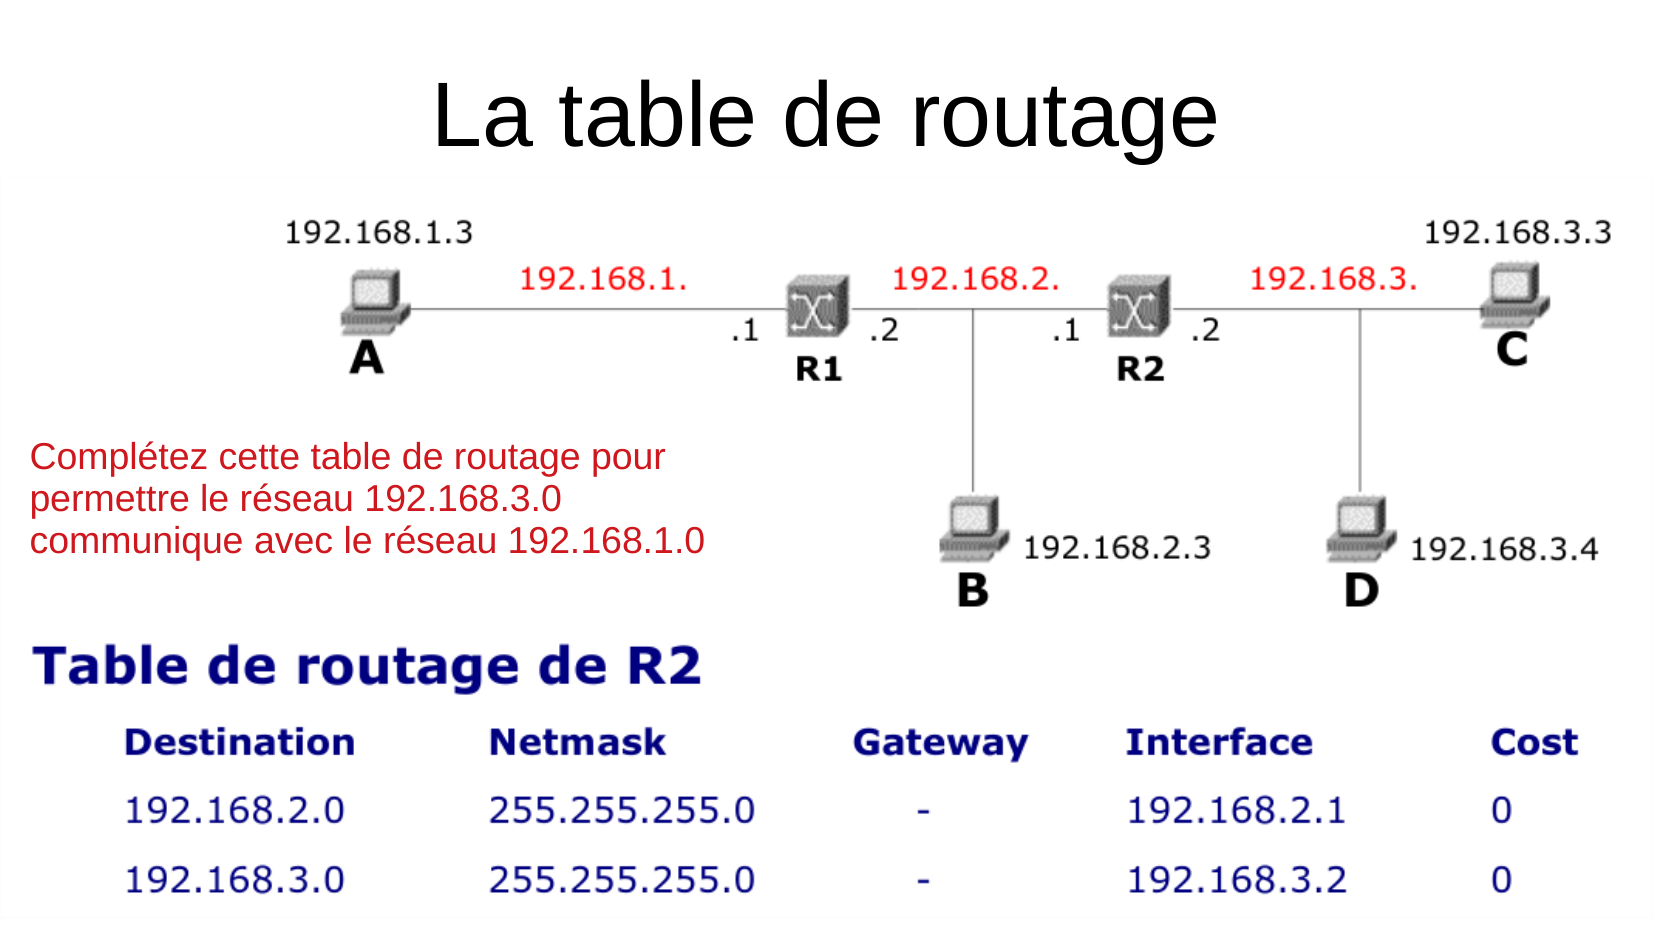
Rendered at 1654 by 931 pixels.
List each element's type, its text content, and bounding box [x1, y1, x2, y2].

picture [0, 177, 1654, 919]
title La table de routage [82, 37, 1571, 177]
text_box Complétez cette table de routage pour permettre le réseau 192.168.3.0 communique avec le réseau 192.168.1.0 [14, 428, 753, 569]
